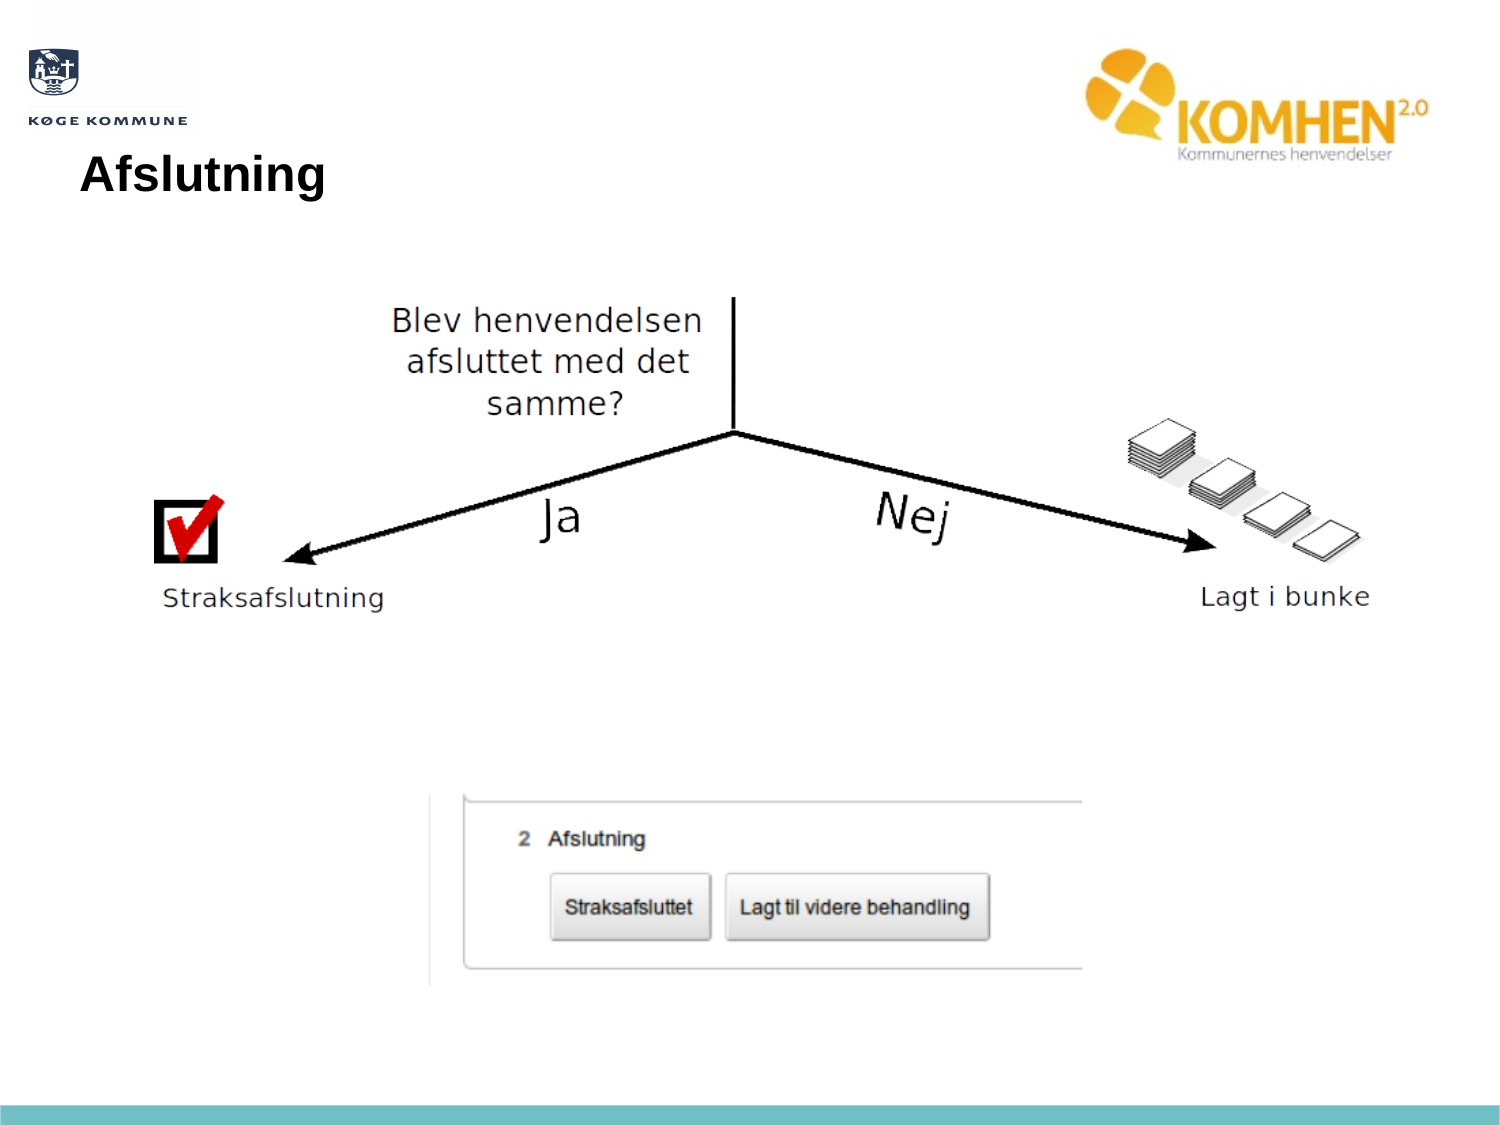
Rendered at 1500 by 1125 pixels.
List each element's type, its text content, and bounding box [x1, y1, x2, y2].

picture [154, 244, 1403, 987]
text_box [0, 1105, 1500, 1125]
picture [1069, 30, 1440, 186]
text_box Afslutning [65, 78, 1415, 266]
picture [29, 5, 202, 136]
